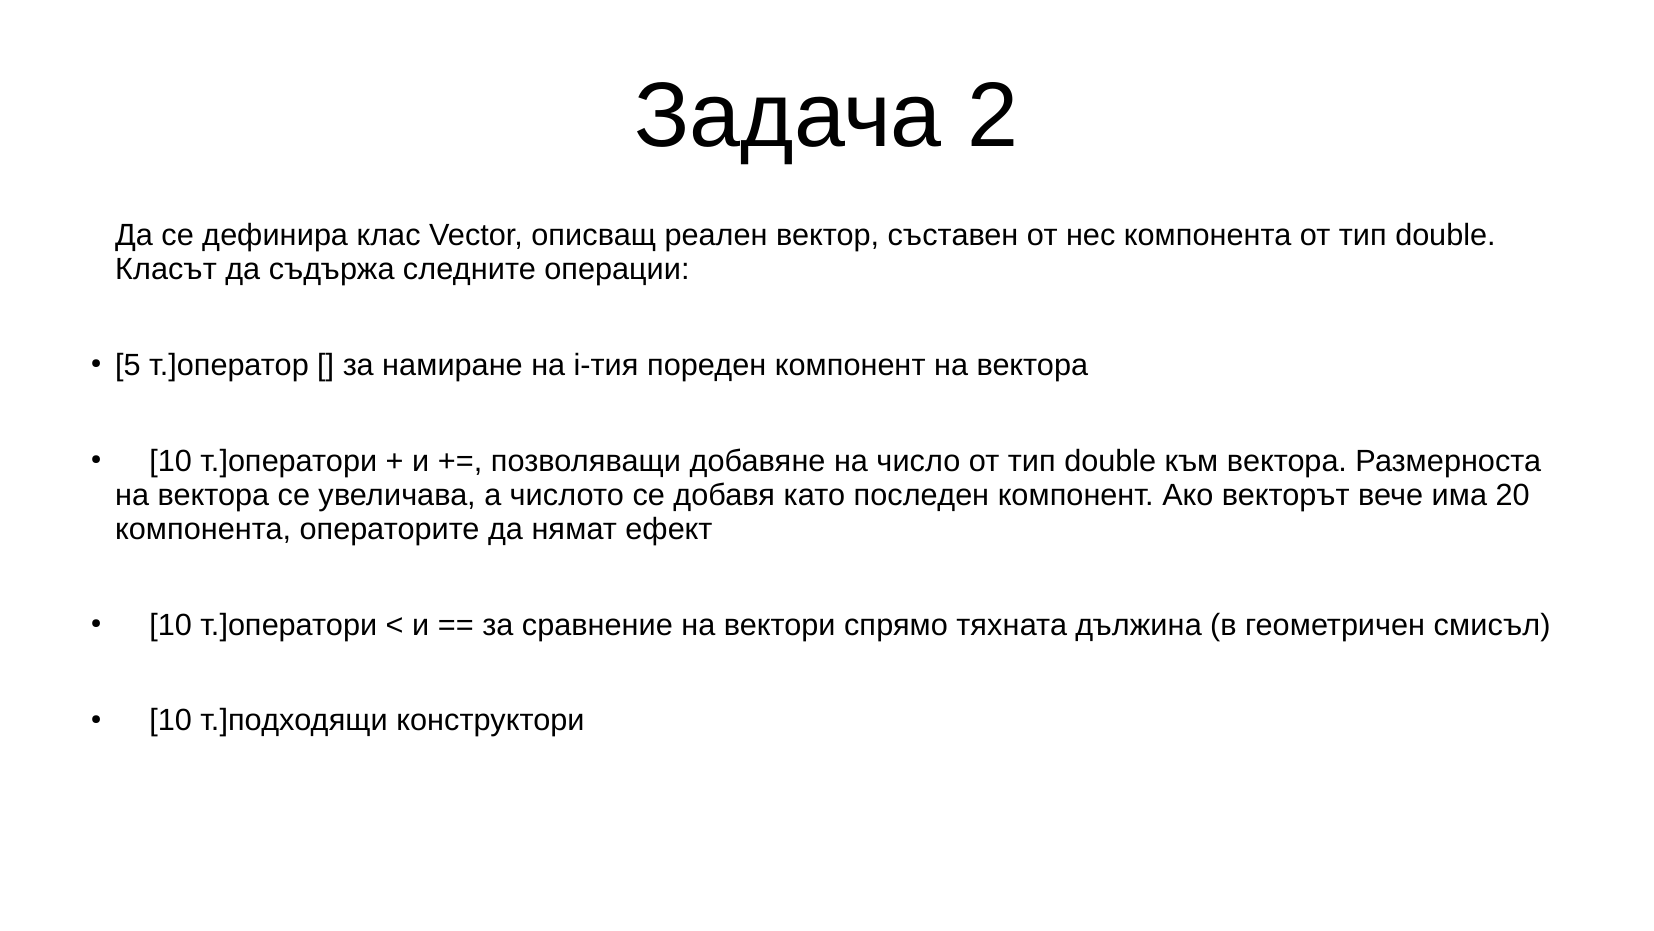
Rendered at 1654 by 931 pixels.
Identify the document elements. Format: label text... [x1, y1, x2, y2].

list Да се дефинира клас Vector, описващ реален вектор, съставен от неc компонента от тип double. Класът да съдържа следните операции: [5 т.]оператор [] за намиране на i-тия пореден компонент на вектора [10 т.]оператори + и +=, позволяващи добавяне на число от тип double към вектора. Размерноста на вектора се увеличава, а числото се добавя като последен компонент. Ако векторът вече има 20 компонента, операторите да нямат ефект [10 т.]оператори < и == за сравнение на вектори спрямо тяхната дължина (в геометричен смисъл) [10 т.]подходящи конструктори [82, 217, 1571, 758]
title Задача 2 [82, 37, 1571, 193]
